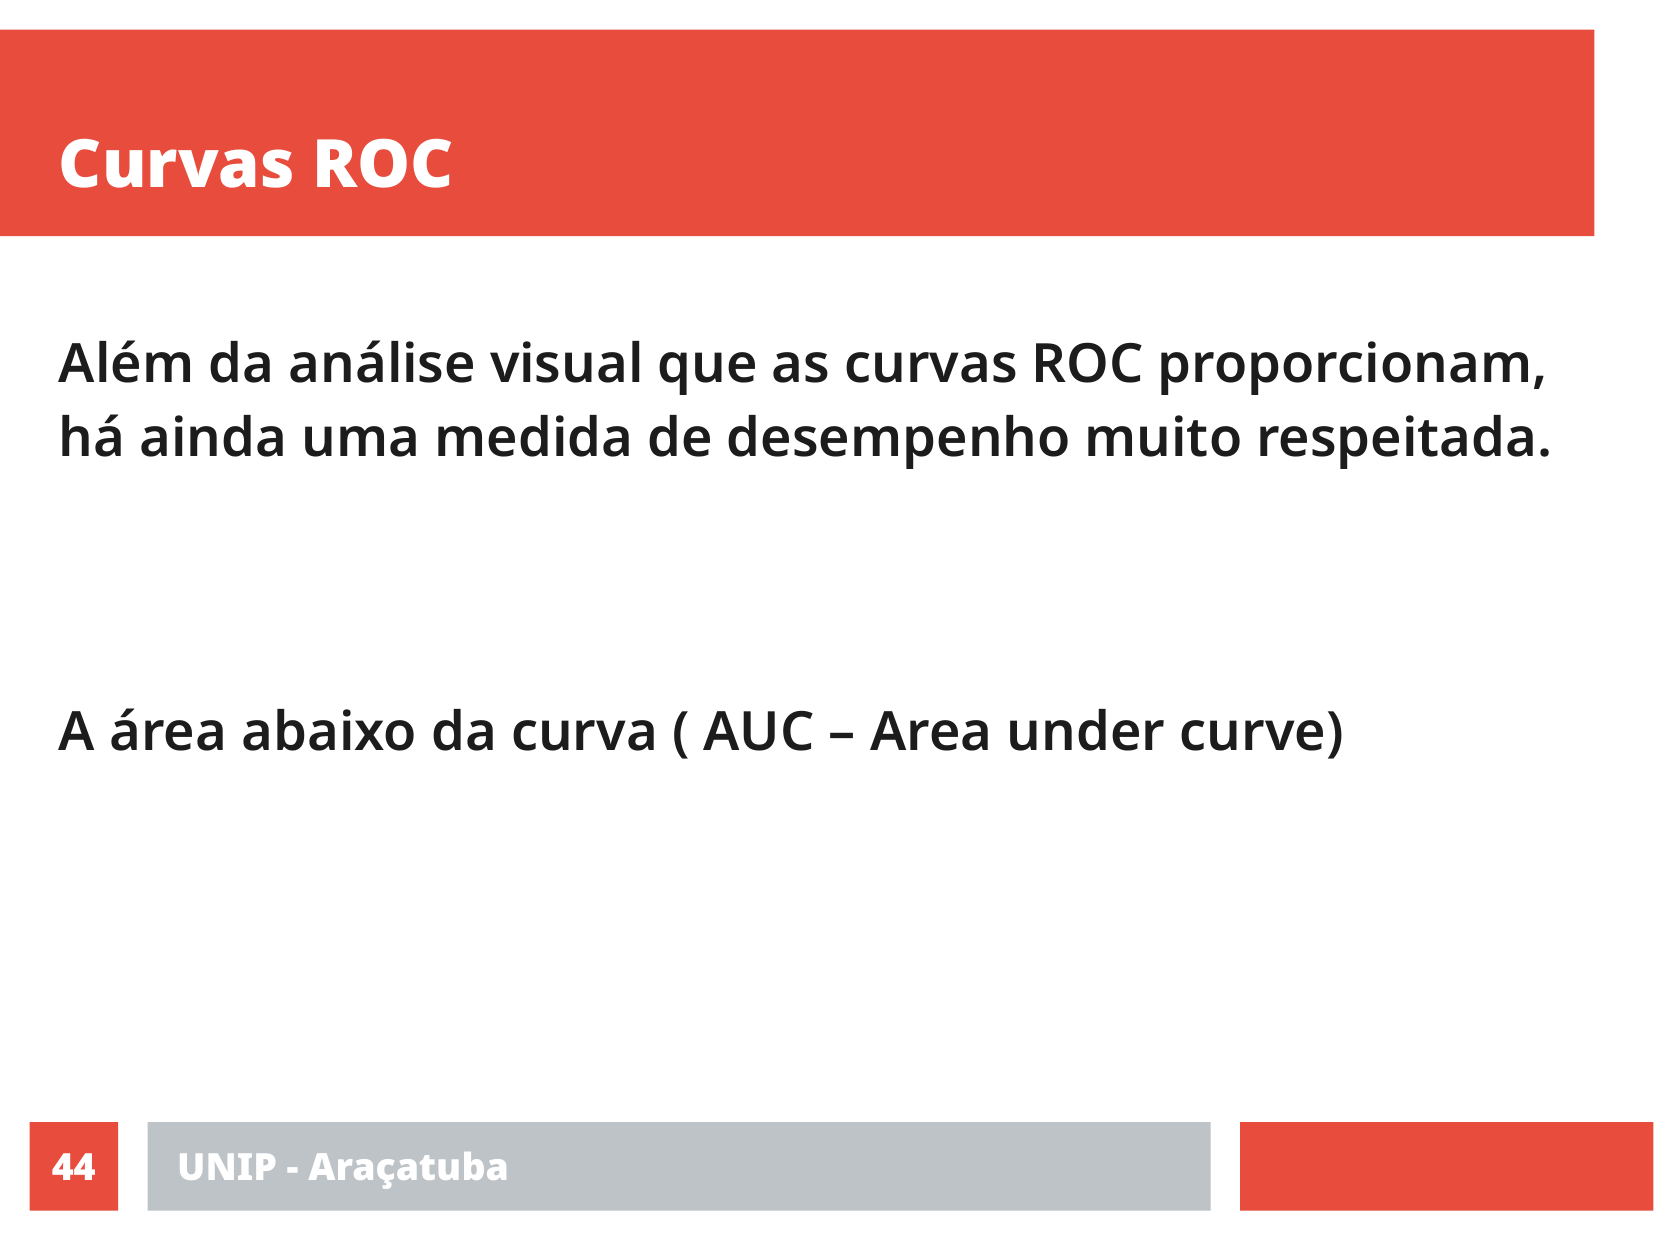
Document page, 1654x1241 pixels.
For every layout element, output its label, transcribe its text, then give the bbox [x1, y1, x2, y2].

title Curvas ROC [59, 59, 1595, 207]
list Além da análise visual que as curvas ROC proporcionam, há ainda uma medida de desempenho muito respeitada. A área abaixo da curva ( AUC – Area under curve) [59, 324, 1565, 1093]
